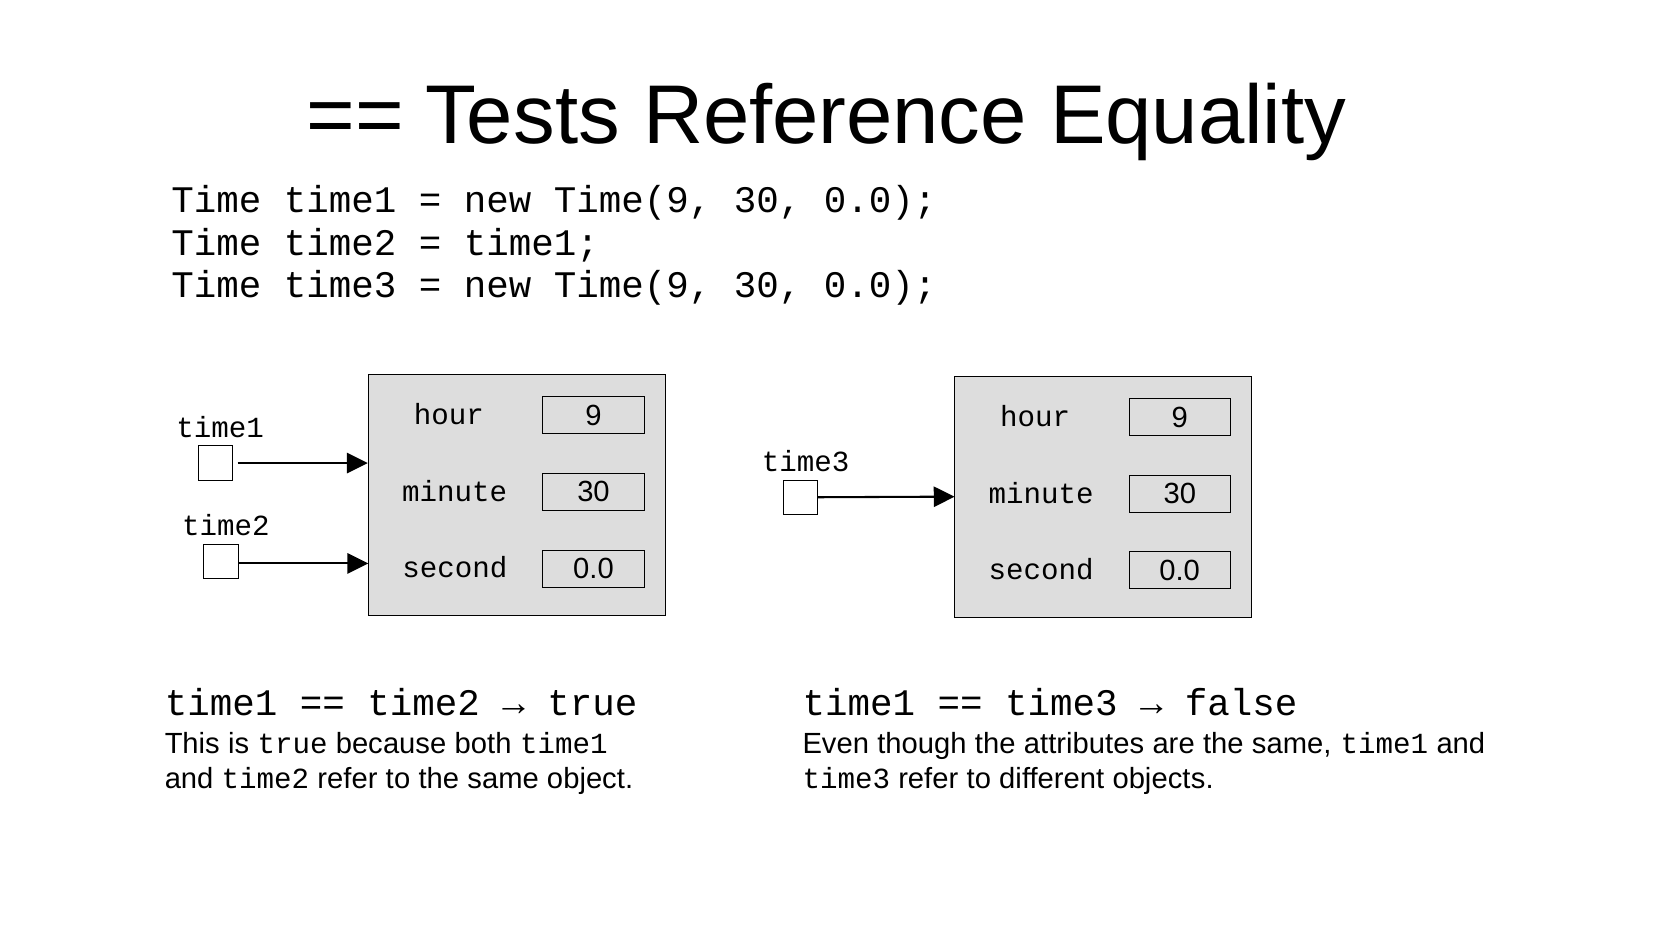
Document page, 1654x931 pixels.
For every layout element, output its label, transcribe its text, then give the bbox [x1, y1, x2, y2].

text_box time1 == time3 → false Even though the attributes are the same, time1 and time3 refer to different objects. [787, 677, 1546, 862]
text_box [203, 553, 239, 579]
text_box 30 [1129, 475, 1231, 513]
text_box 9 [542, 396, 645, 434]
text_box 9 [1129, 398, 1231, 436]
text_box time1 == time2 → true This is true because both time1 and time2 refer to the same object. [149, 677, 659, 805]
text_box second [387, 546, 528, 595]
text_box [198, 454, 233, 481]
text_box minute [973, 471, 1114, 520]
text_box 0.0 [1129, 551, 1231, 589]
text_box Time time1 = new Time(9, 30, 0.0); Time time2 = time1; Time time3 = new Time(9, 30, 0.0); [156, 174, 963, 317]
text_box [954, 376, 1252, 618]
title == Tests Reference Equality [82, 37, 1571, 193]
text_box time3 [747, 439, 865, 488]
text_box time1 [161, 405, 279, 454]
text_box second [973, 548, 1114, 597]
text_box hour [399, 392, 499, 441]
text_box 0.0 [542, 550, 645, 588]
text_box hour [985, 394, 1086, 443]
text_box [783, 488, 818, 515]
text_box 30 [542, 473, 645, 511]
text_box time2 [167, 504, 285, 553]
text_box [368, 374, 666, 616]
text_box minute [387, 469, 528, 518]
